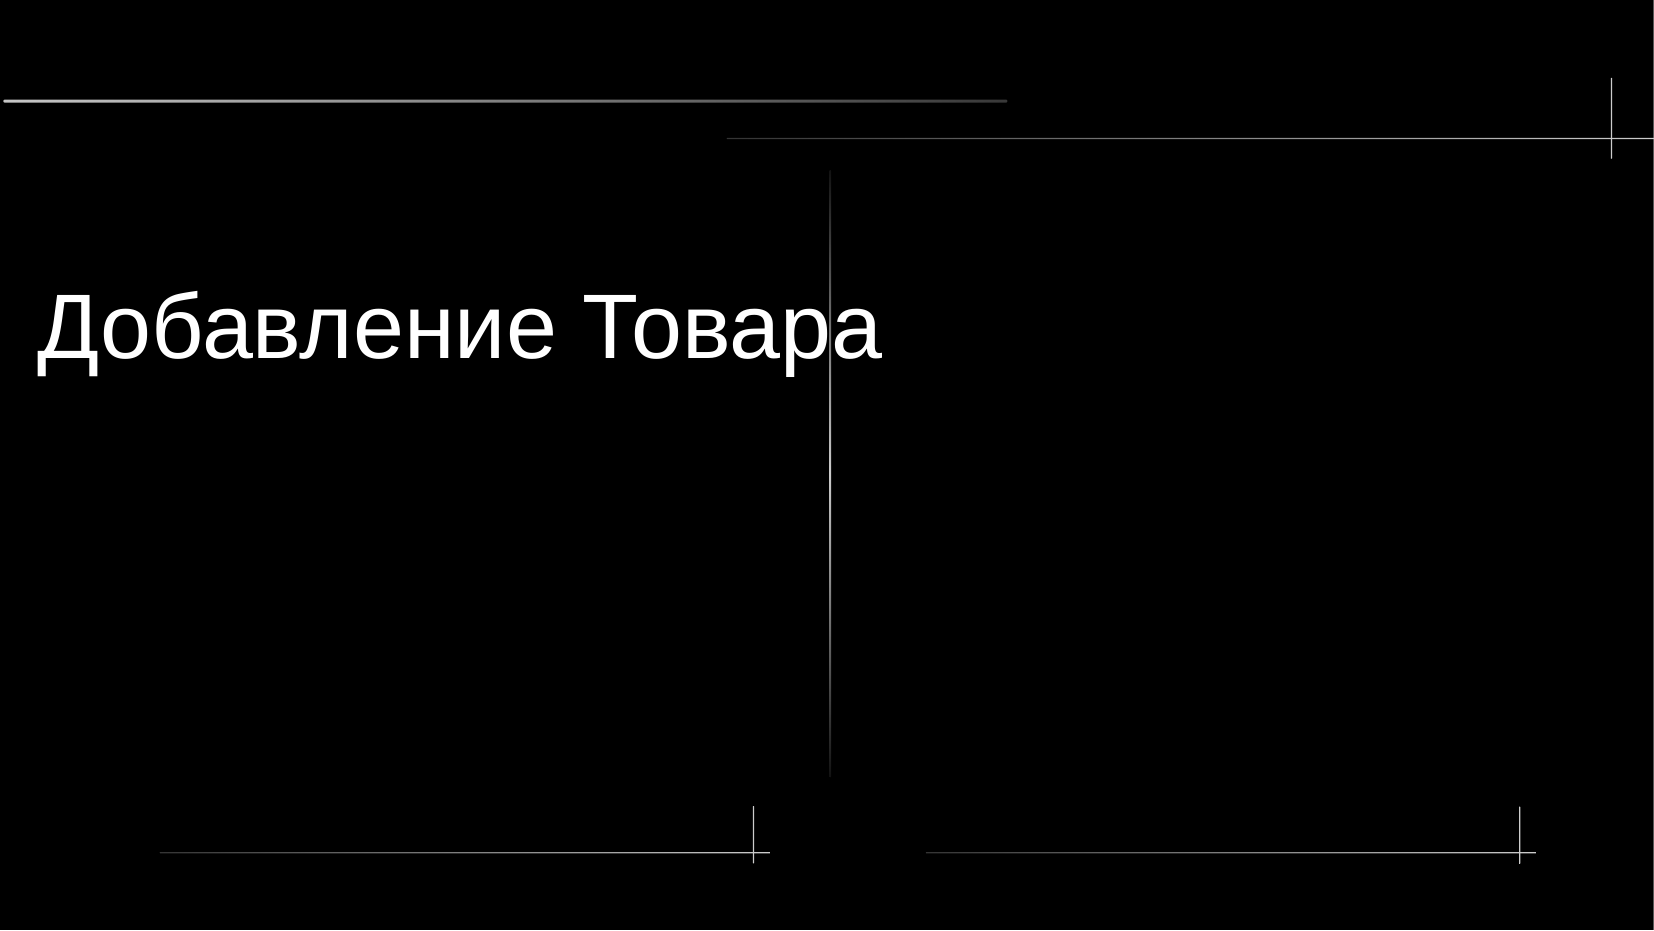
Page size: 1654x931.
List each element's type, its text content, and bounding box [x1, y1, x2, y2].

text_box Добавление Товара [37, 266, 1603, 378]
